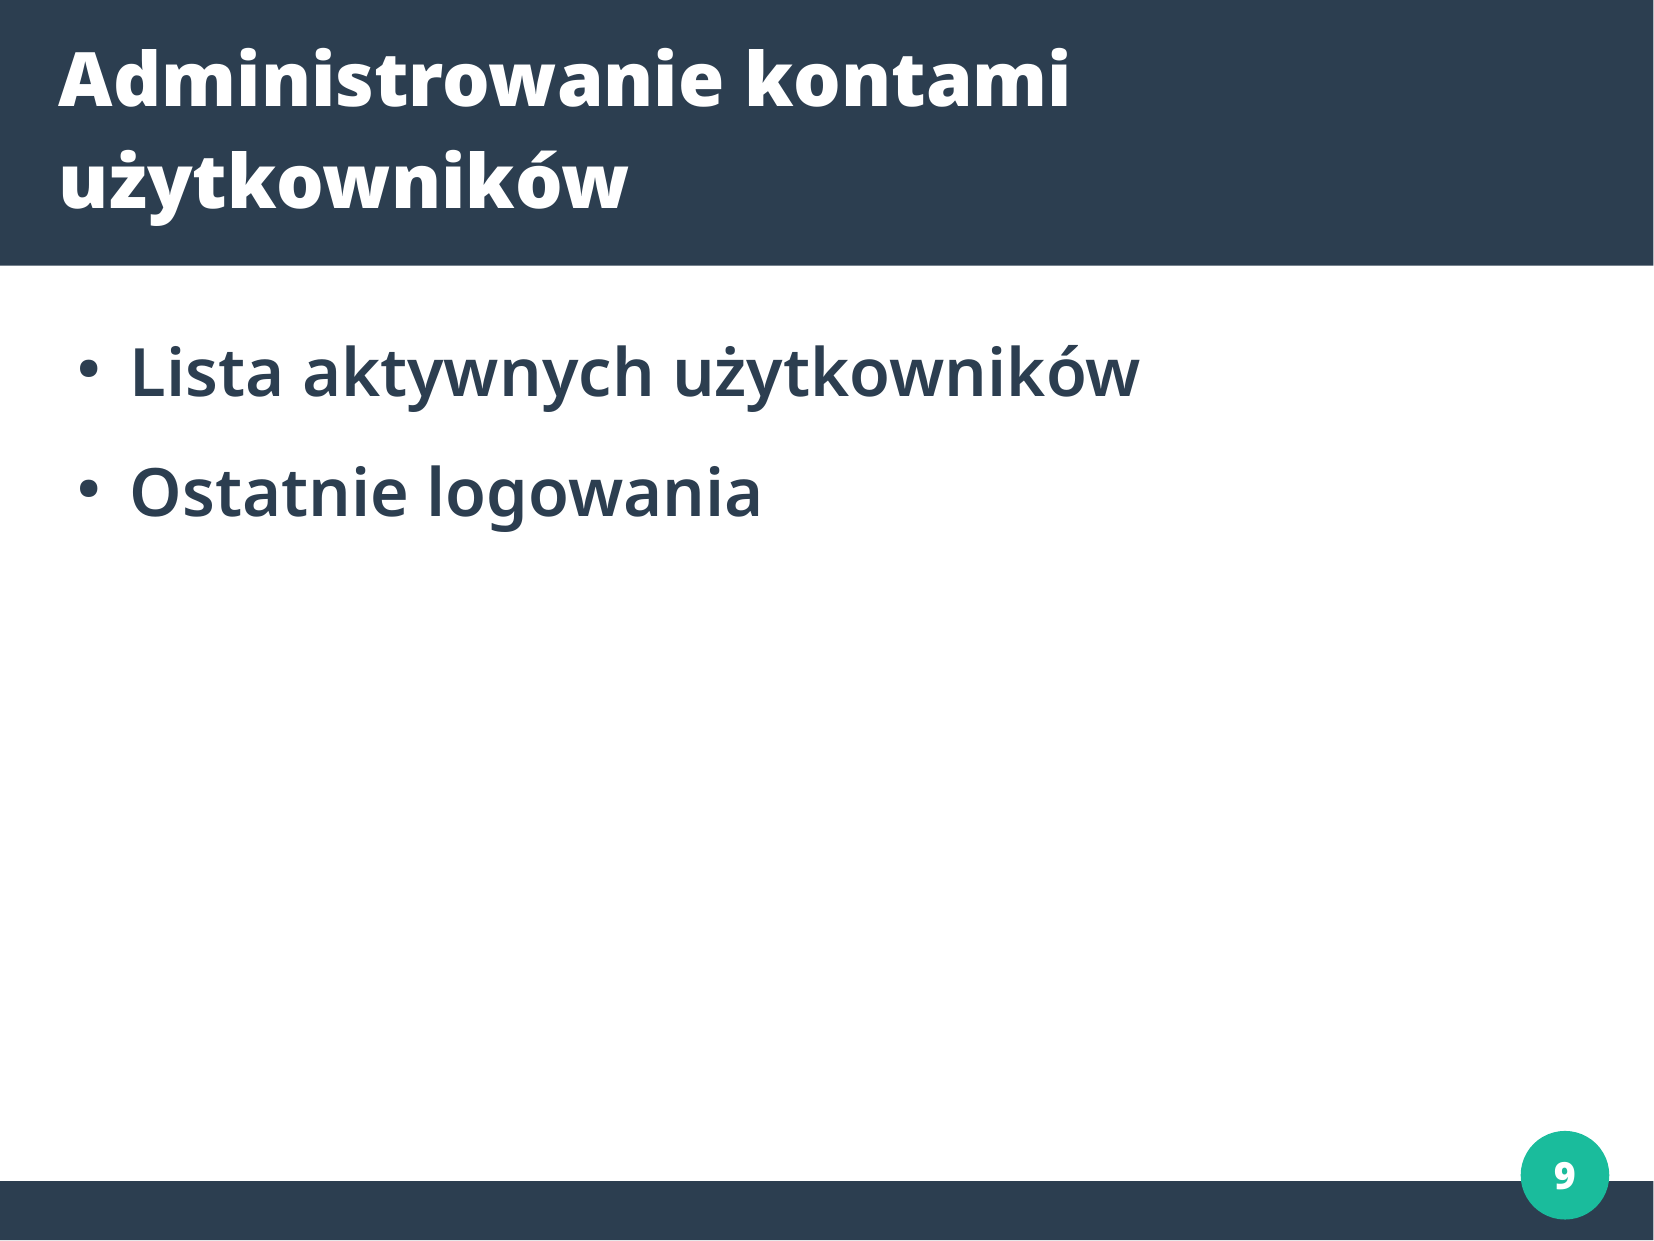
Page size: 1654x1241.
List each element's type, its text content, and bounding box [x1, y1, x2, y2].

title Administrowanie kontami użytkowników [59, 49, 1595, 207]
list Lista aktywnych użytkowników Ostatnie logowania [59, 324, 1595, 1152]
